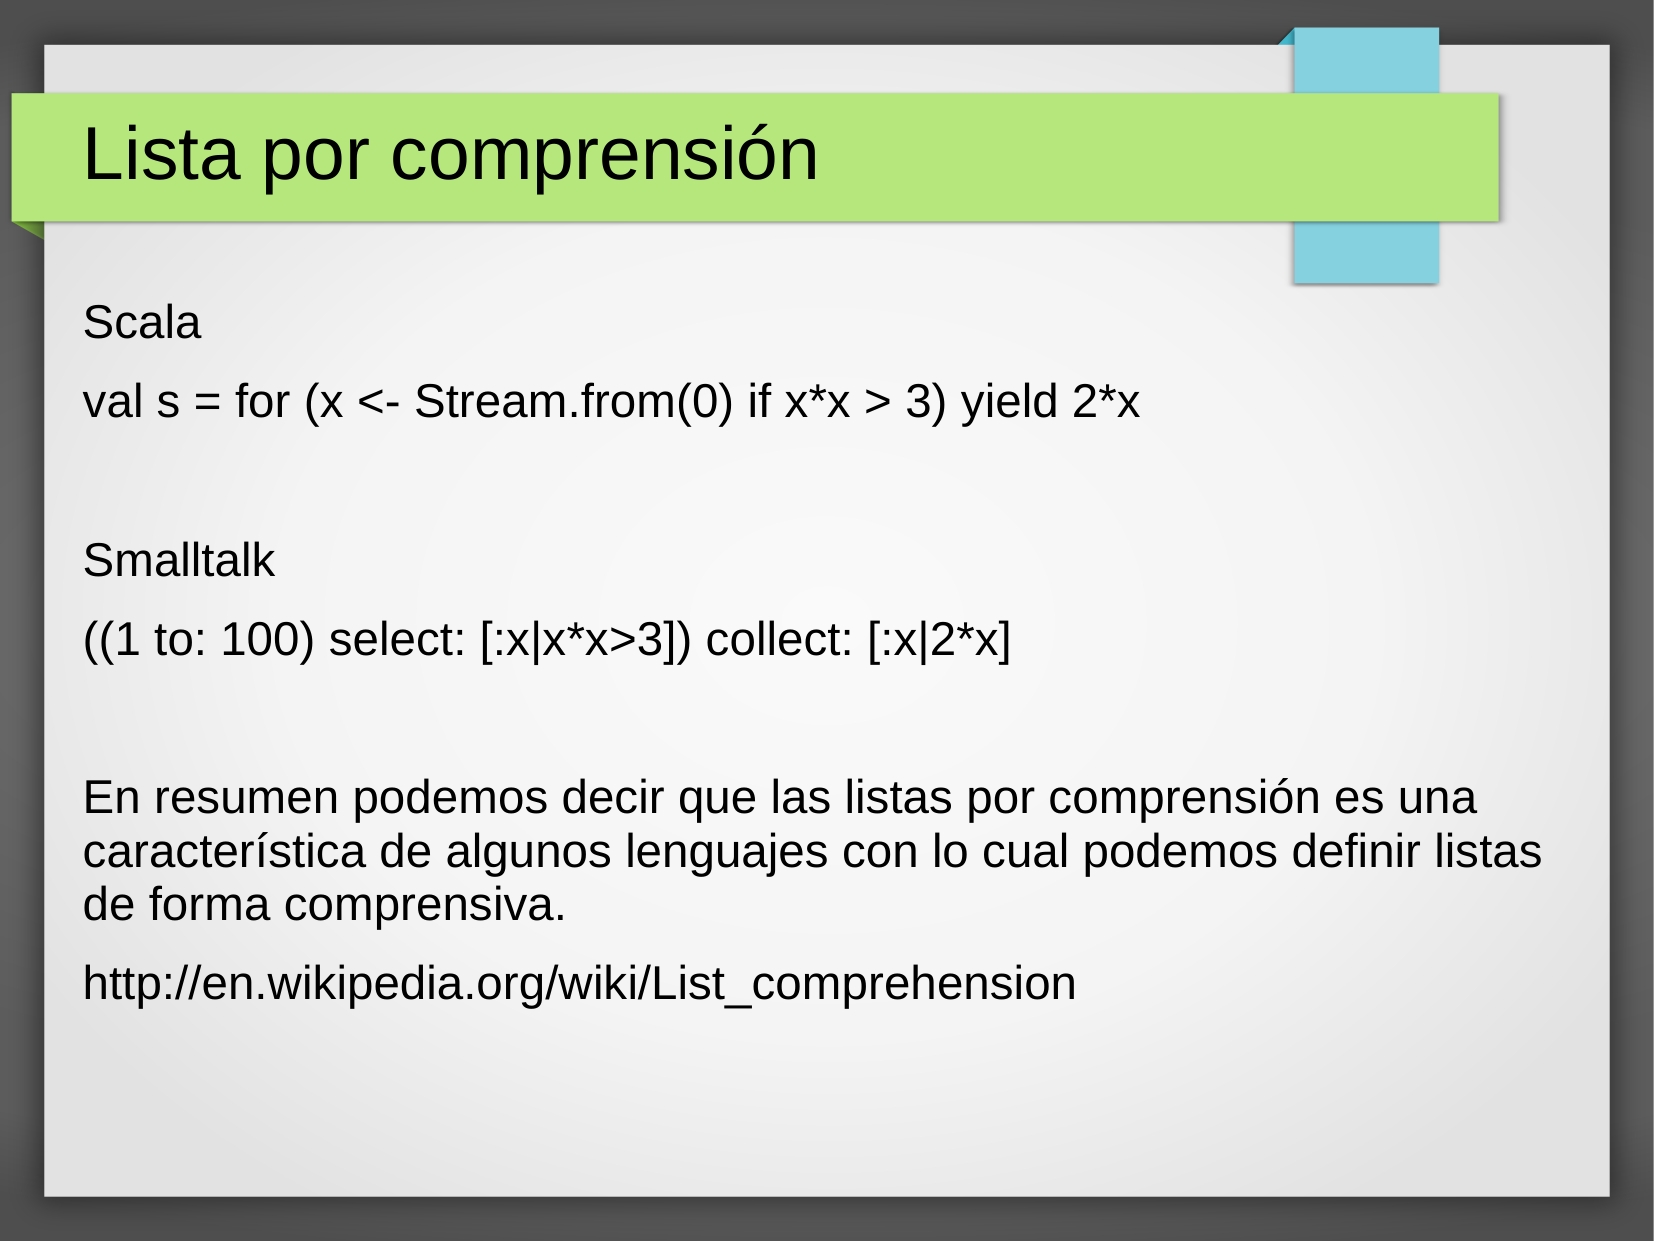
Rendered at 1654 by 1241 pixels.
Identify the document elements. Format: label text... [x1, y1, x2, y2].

picture [0, 0, 1654, 1241]
title Lista por comprensión [82, 94, 1264, 213]
list Scala val s = for (x <- Stream.from(0) if x*x > 3) yield 2*x Smalltalk ((1 to: 100) select: [:x|x*x>3]) collect: [:x|2*x] En resumen podemos decir que las listas por comprensión es una característica de algunos lenguajes con lo cual podemos definir listas de forma comprensiva. http://en.wikipedia.org/wiki/List_comprehension [82, 295, 1571, 1015]
